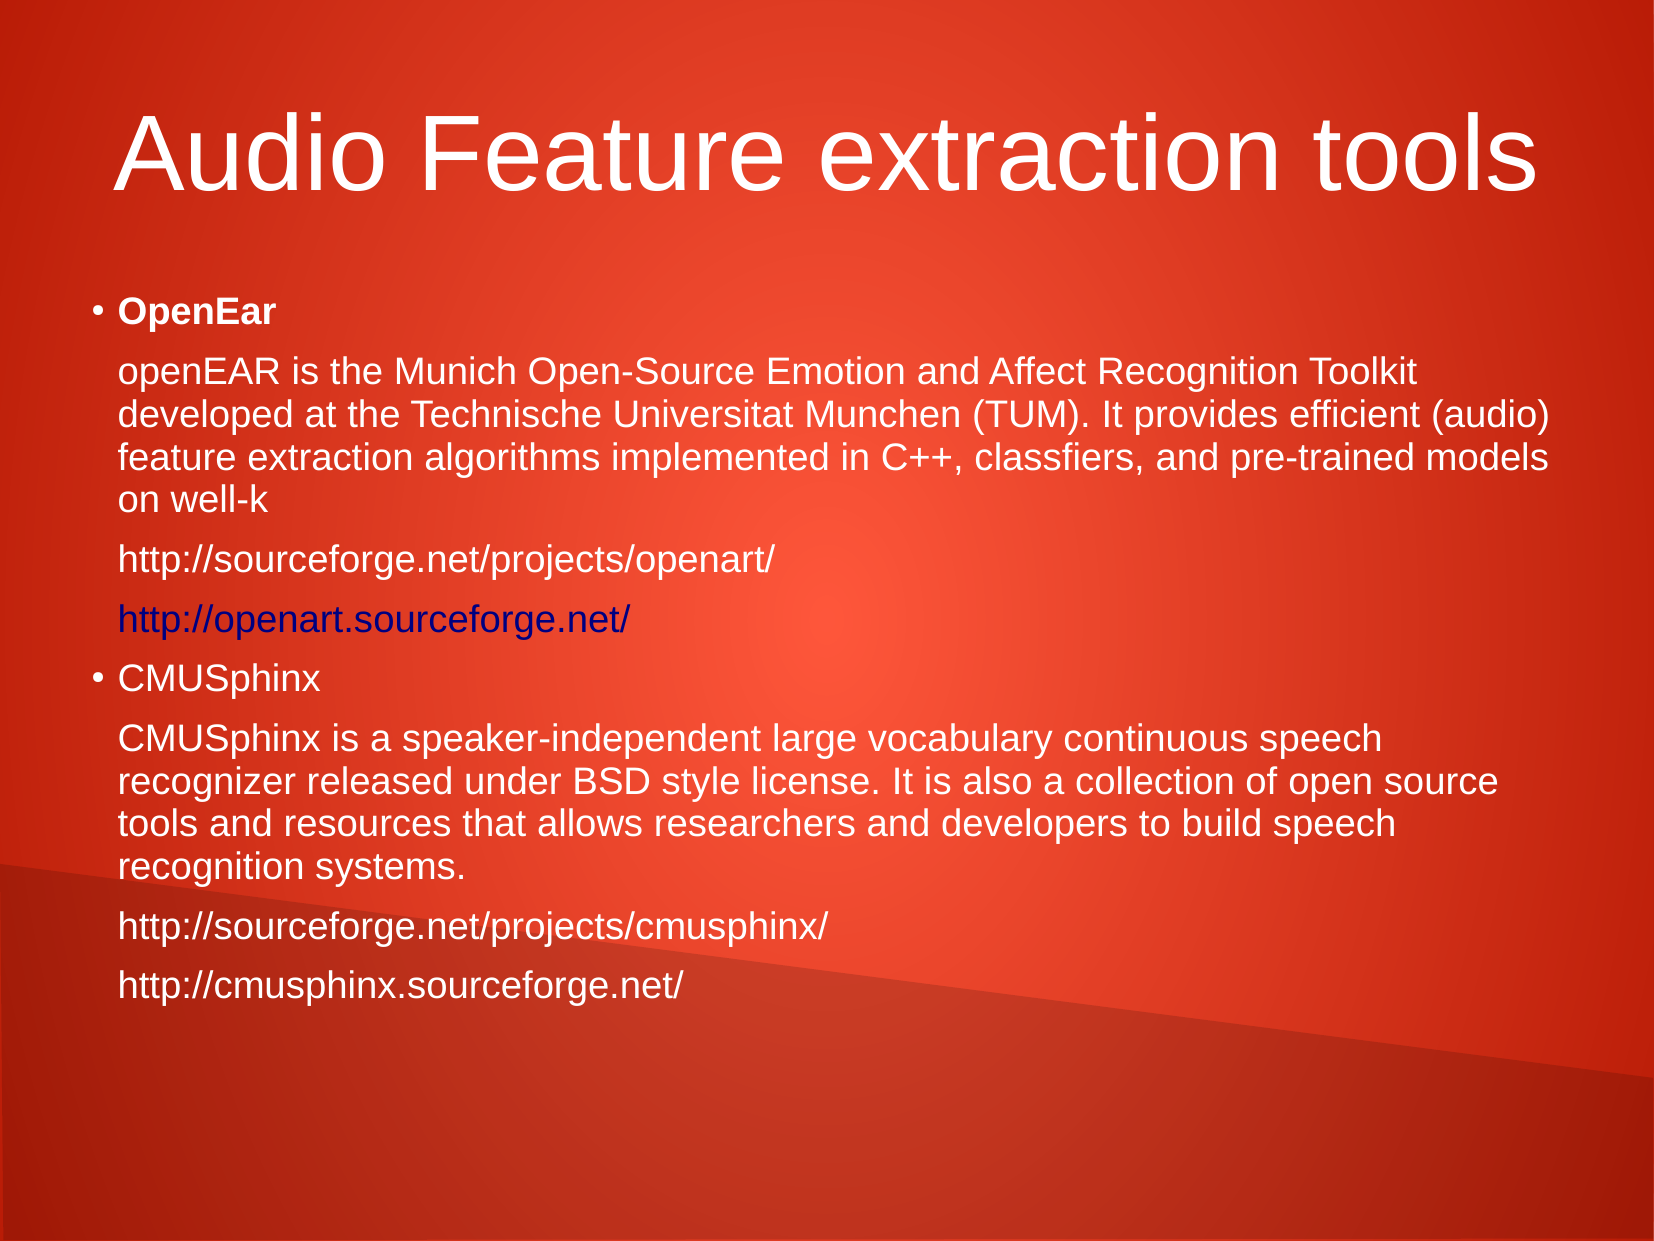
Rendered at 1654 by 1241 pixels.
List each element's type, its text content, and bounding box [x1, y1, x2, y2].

list OpenEar openEAR is the Munich Open-Source Emotion and Affect Recognition Toolkit developed at the Technische Universitat Munchen (TUM). It provides efficient (audio) feature extraction algorithms implemented in C++, classfiers, and pre-trained models on well-k http://sourceforge.net/projects/openart/ http://openart.sourceforge.net/ CMUSphinx CMUSphinx is a speaker-independent large vocabulary continuous speech recognizer released under BSD style license. It is also a collection of open source tools and resources that allows researchers and developers to build speech recognition systems. http://sourceforge.net/projects/cmusphinx/ http://cmusphinx.sourceforge.net/ [82, 290, 1571, 1010]
title Audio Feature extraction tools [82, 49, 1571, 257]
